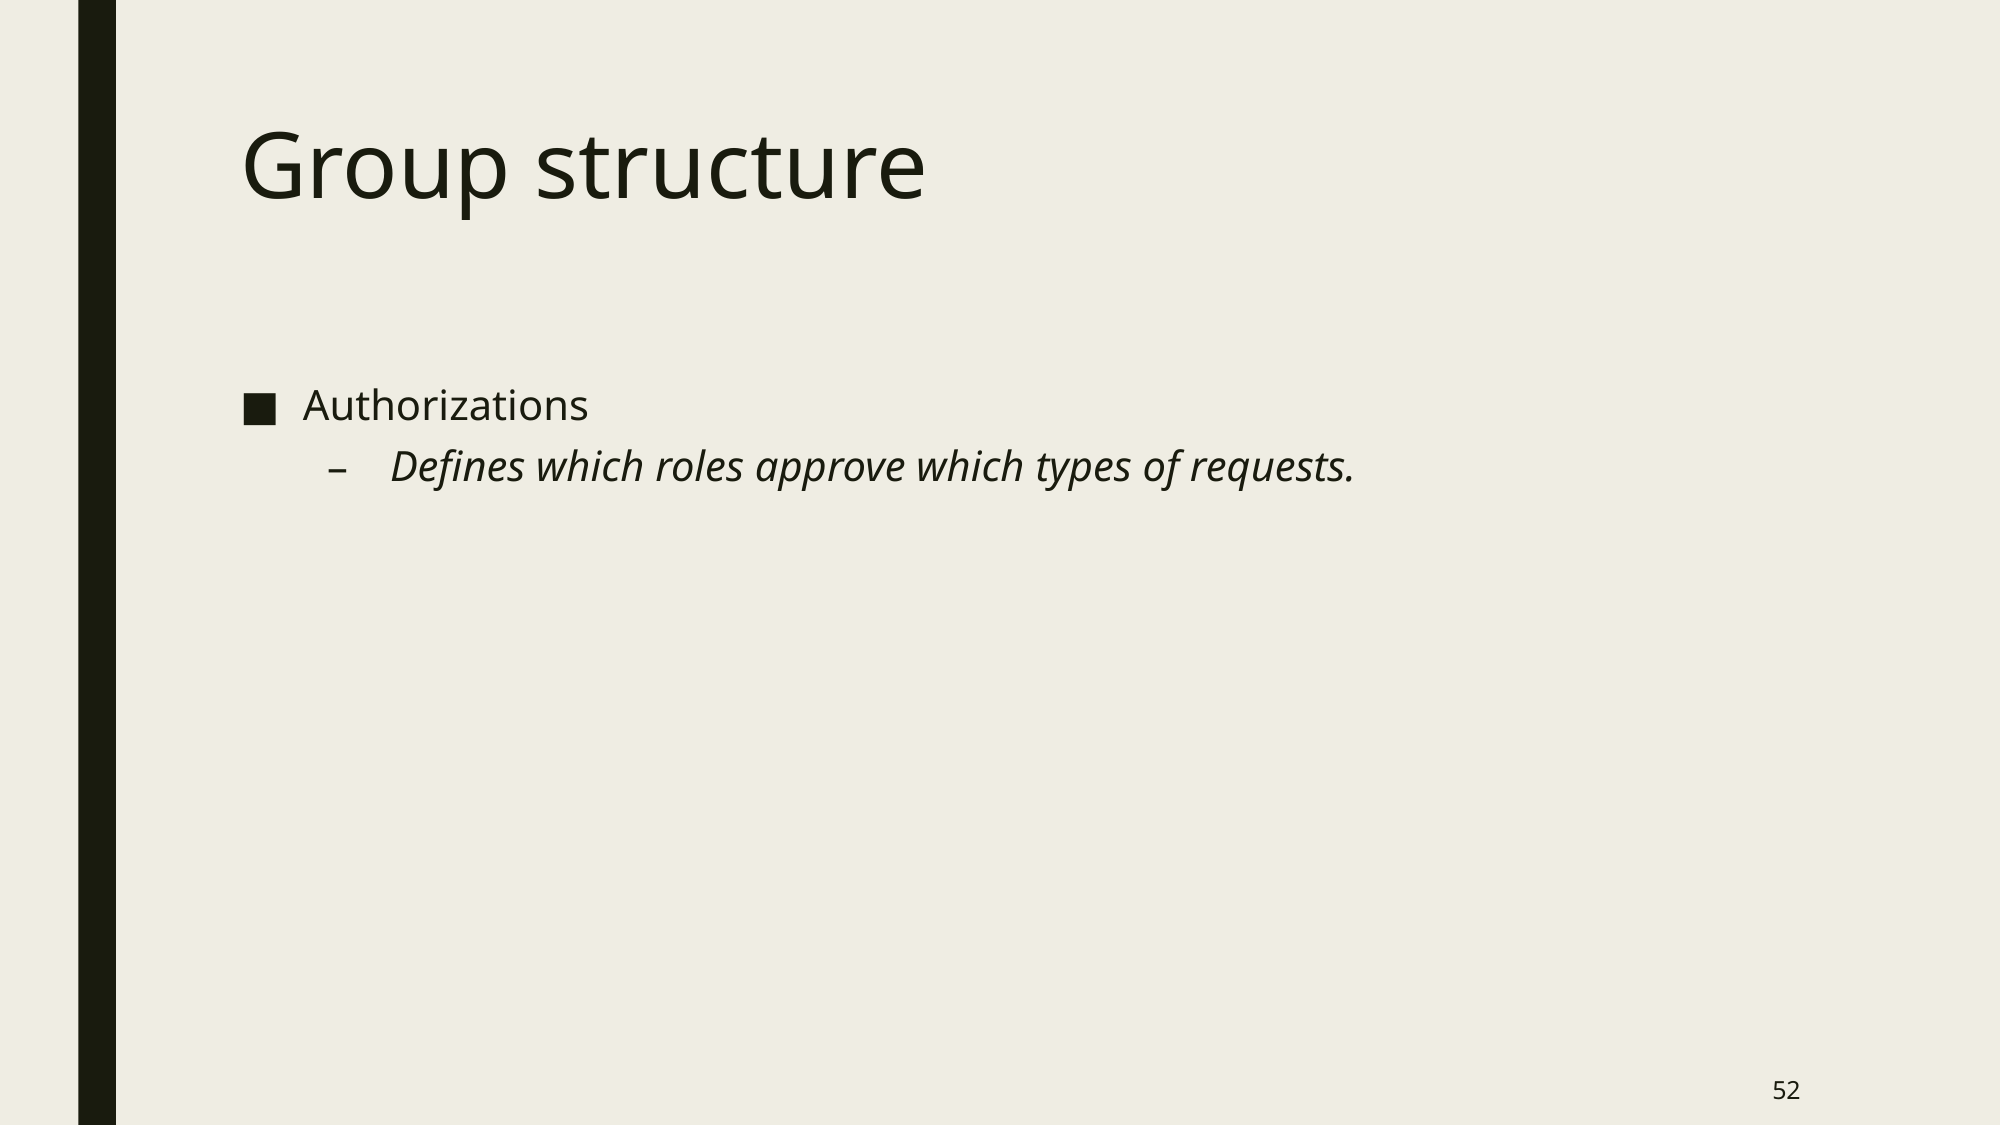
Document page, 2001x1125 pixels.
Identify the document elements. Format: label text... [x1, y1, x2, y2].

slide_number <number> [1553, 1058, 1816, 1125]
list Authorizations Defines which roles approve which types of requests. [225, 375, 1800, 963]
title Group structure [225, 112, 1800, 357]
